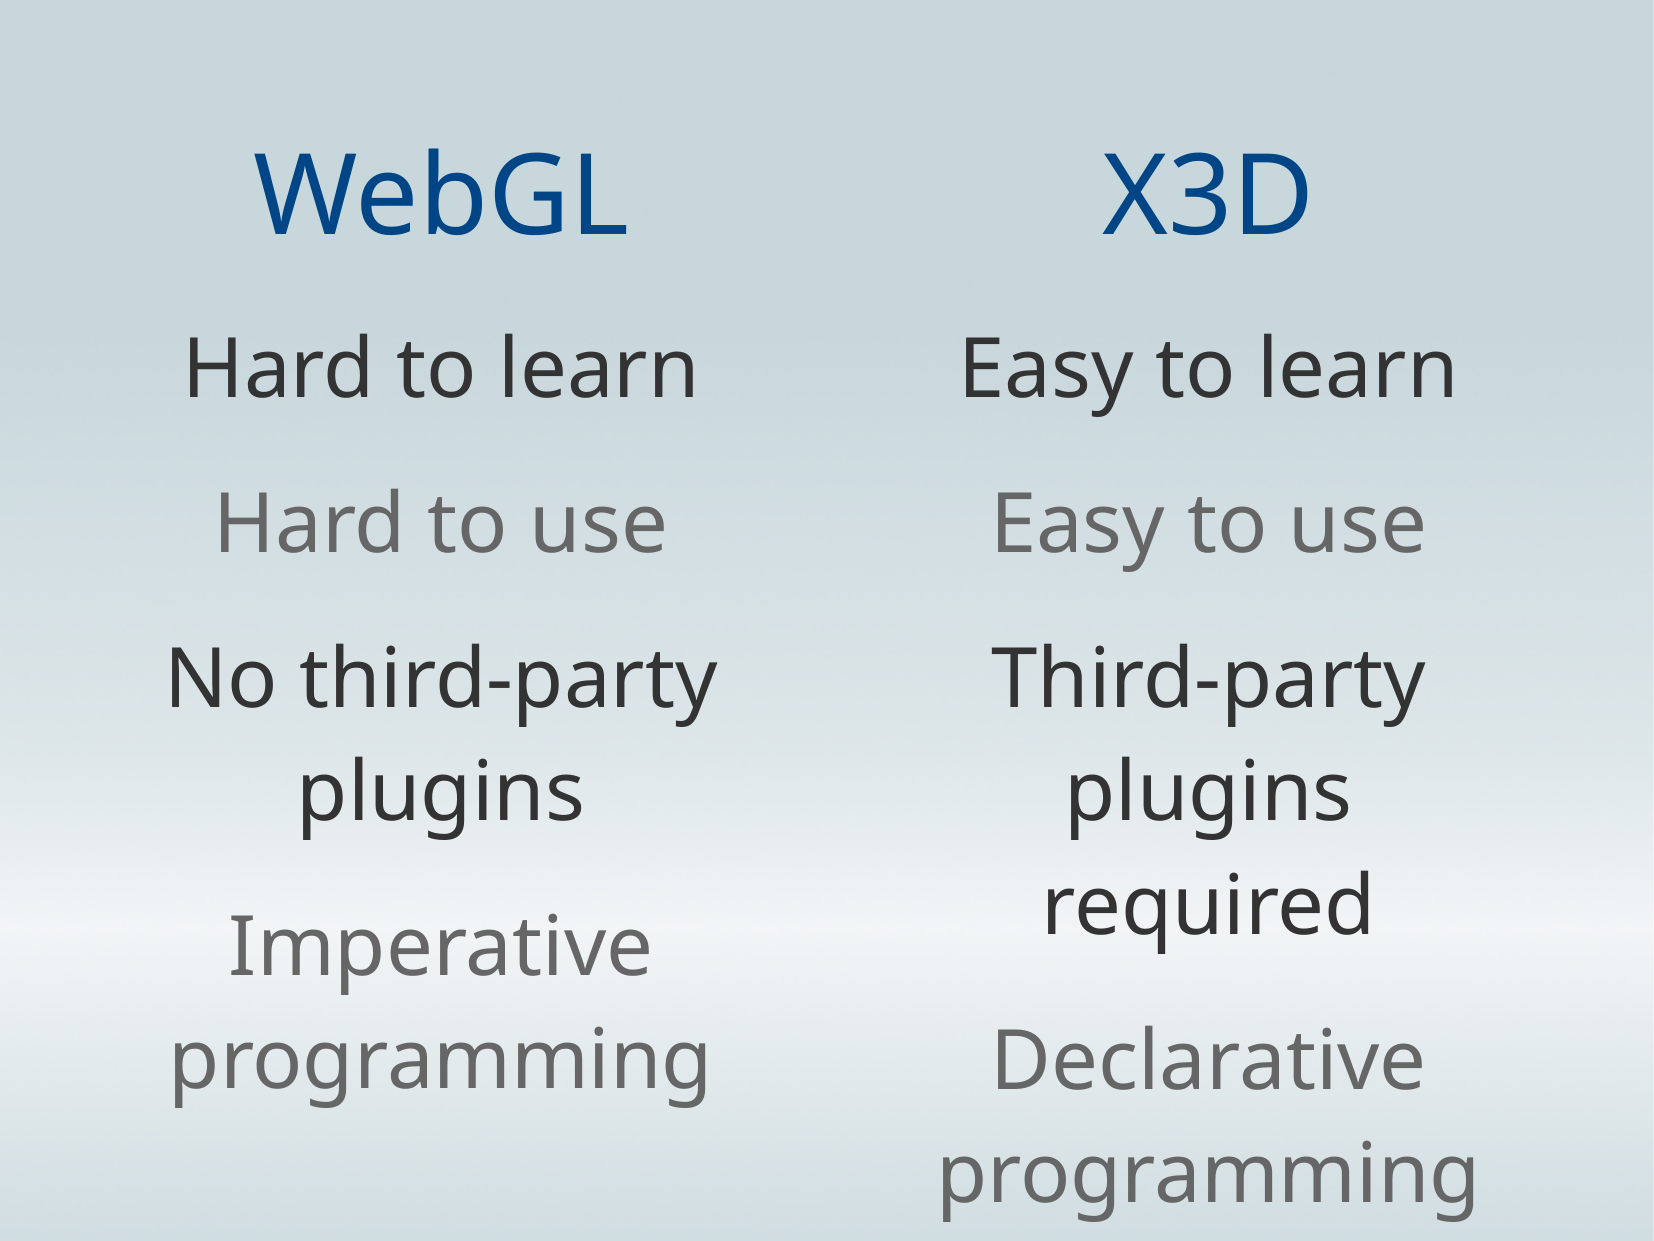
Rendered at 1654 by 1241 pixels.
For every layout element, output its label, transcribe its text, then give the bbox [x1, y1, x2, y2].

text_box WebGL Hard to learn Hard to use No third-party plugins Imperative programming [126, 106, 756, 1142]
text_box X3D Easy to learn Easy to use Third-party plugins required Declarative programming [894, 106, 1524, 1142]
picture [0, 0, 1654, 1241]
